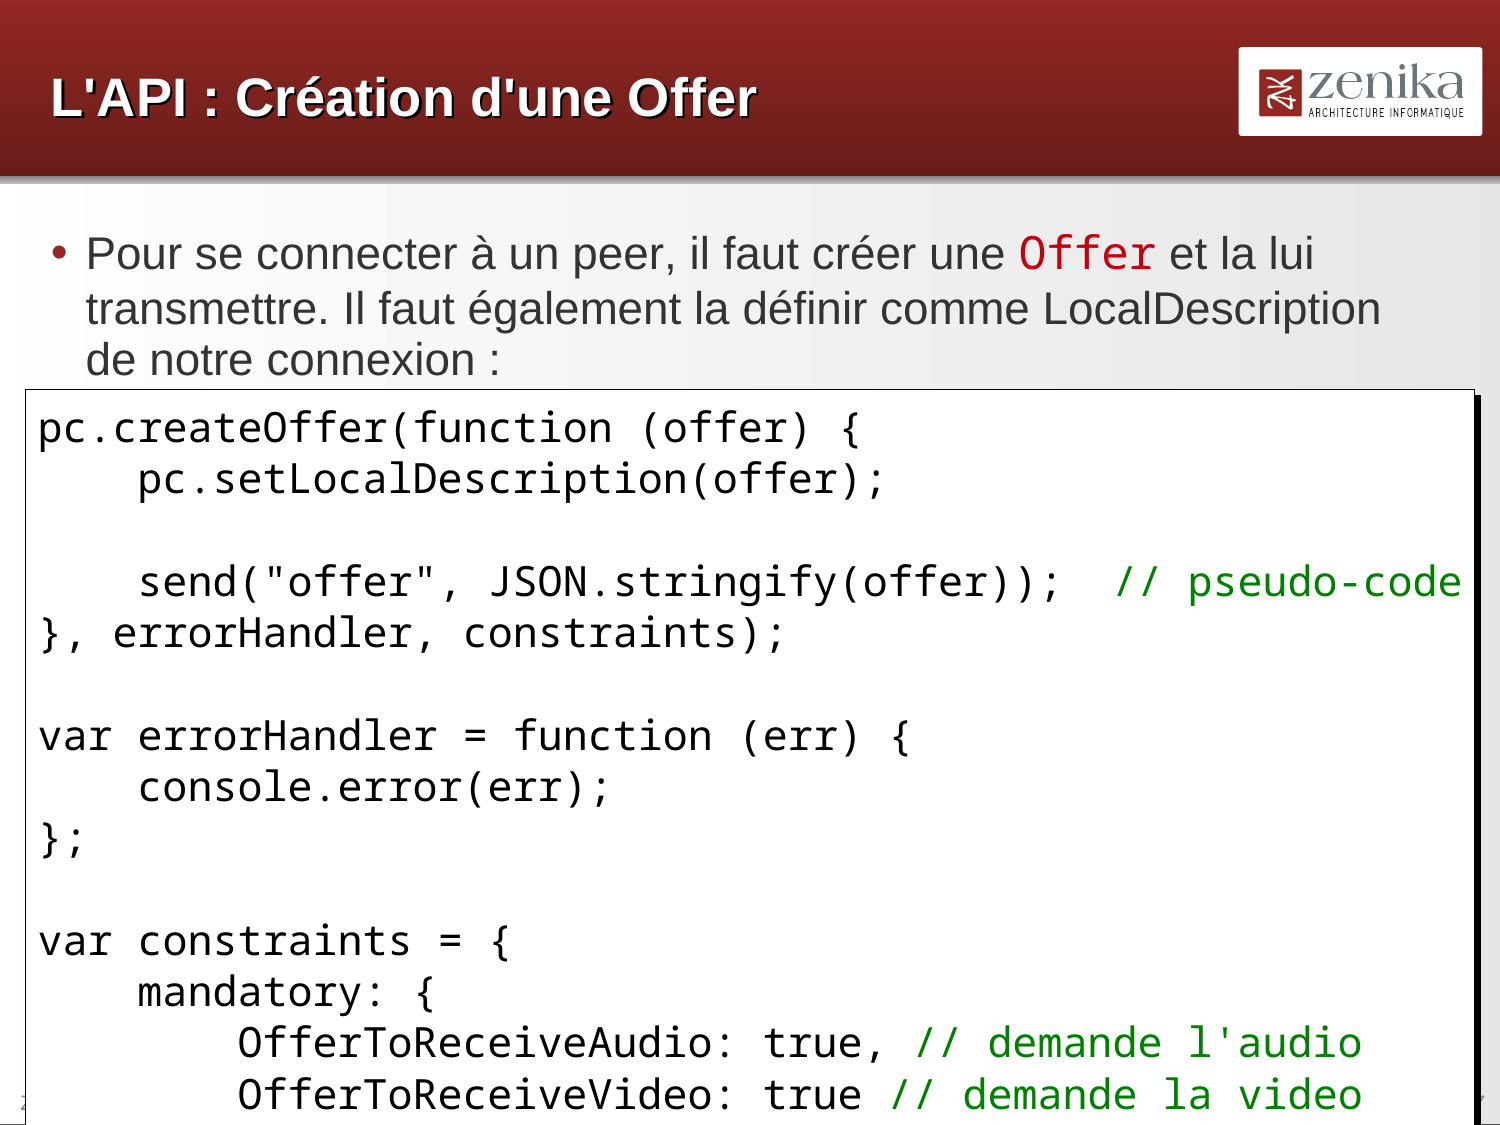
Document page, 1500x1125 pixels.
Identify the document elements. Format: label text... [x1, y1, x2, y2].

picture [1257, 58, 1464, 125]
title L'API : Création d'une Offer [50, 15, 1206, 180]
list Pour se connecter à un peer, il faut créer une Offer et la lui transmettre. Il faut également la définir comme LocalDescription de notre connexion : [50, 220, 1435, 389]
text_box pc.createOffer(function (offer) { pc.setLocalDescription(offer); send("offer", JSON.stringify(offer)); // pseudo-code }, errorHandler, constraints); var errorHandler = function (err) { console.error(err); }; var constraints = { mandatory: { OfferToReceiveAudio: true, // demande l'audio OfferToReceiveVideo: true // demande la video } }; [25, 389, 1475, 1125]
